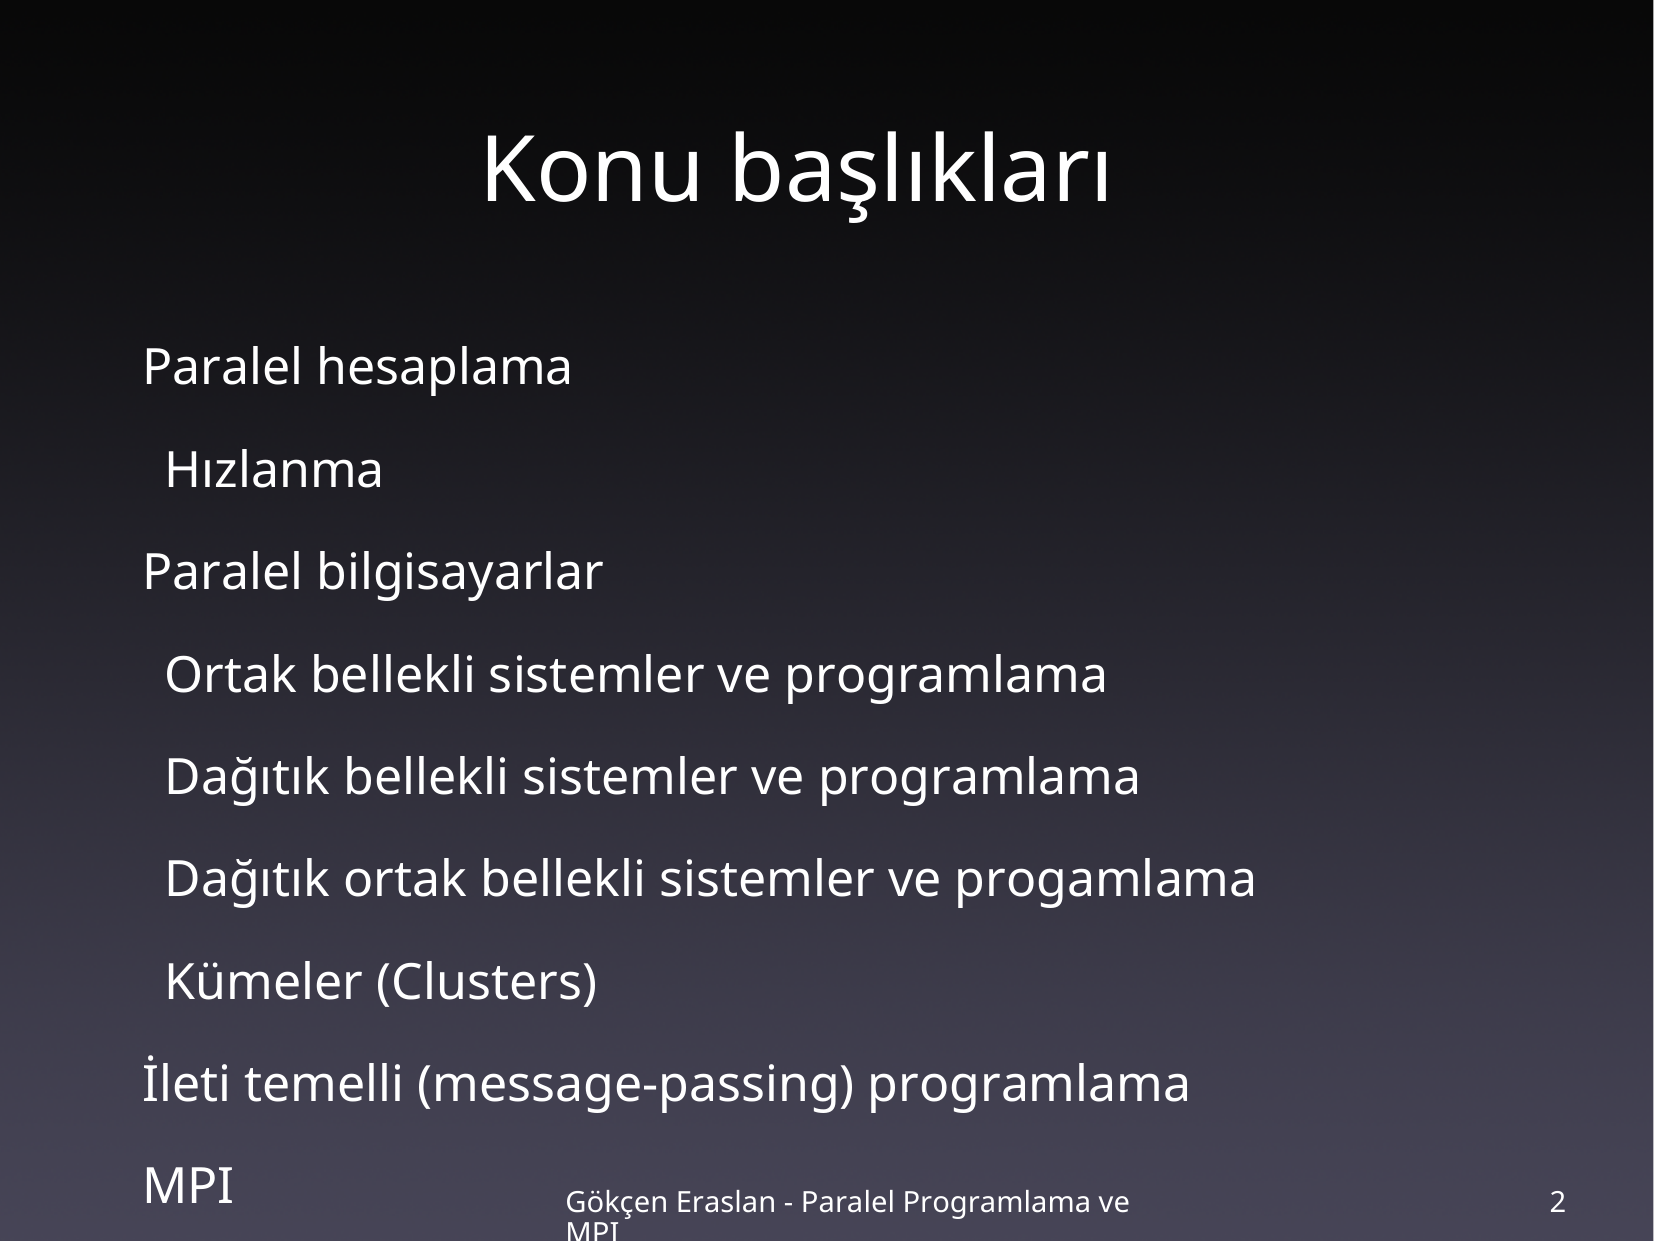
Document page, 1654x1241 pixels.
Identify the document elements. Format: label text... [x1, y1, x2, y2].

picture [580, 1226, 586, 1241]
subtitle Paralel hesaplama Hızlanma Paralel bilgisayarlar Ortak bellekli sistemler ve programlama Dağıtık bellekli sistemler ve programlama Dağıtık ortak bellekli sistemler ve progamlama Kümeler (Clusters) İleti temelli (message-passing) programlama MPI [93, 297, 1506, 1188]
picture [596, 1224, 604, 1233]
title Konu başlıkları [265, 77, 1329, 254]
picture [0, 0, 1654, 1241]
picture [570, 1226, 576, 1241]
